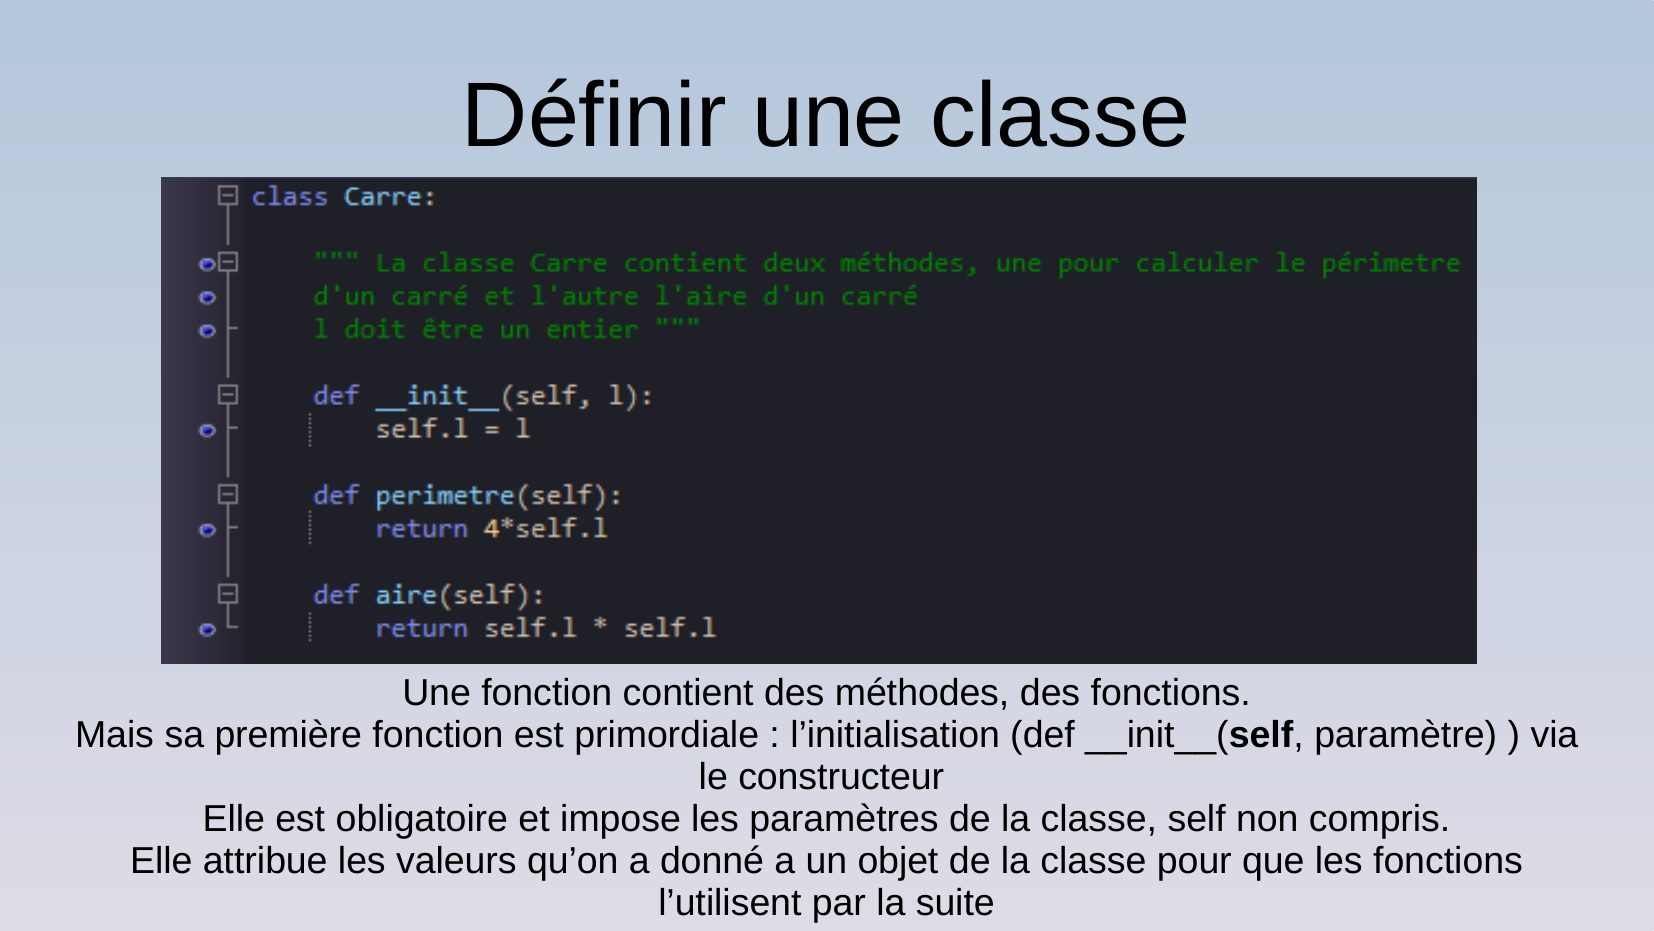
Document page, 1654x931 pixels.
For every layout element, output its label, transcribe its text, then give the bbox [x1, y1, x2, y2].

title Définir une classe [82, 37, 1571, 193]
picture [161, 177, 1477, 663]
text_box Une fonction contient des méthodes, des fonctions. Mais sa première fonction est primordiale : l’initialisation (def __init__(self, paramètre) ) via le constructeur Elle est obligatoire et impose les paramètres de la classe, self non compris. Elle attribue les valeurs qu’on a donné a un objet de la classe pour que les fonctions l’utilisent par la suite [59, 663, 1595, 931]
